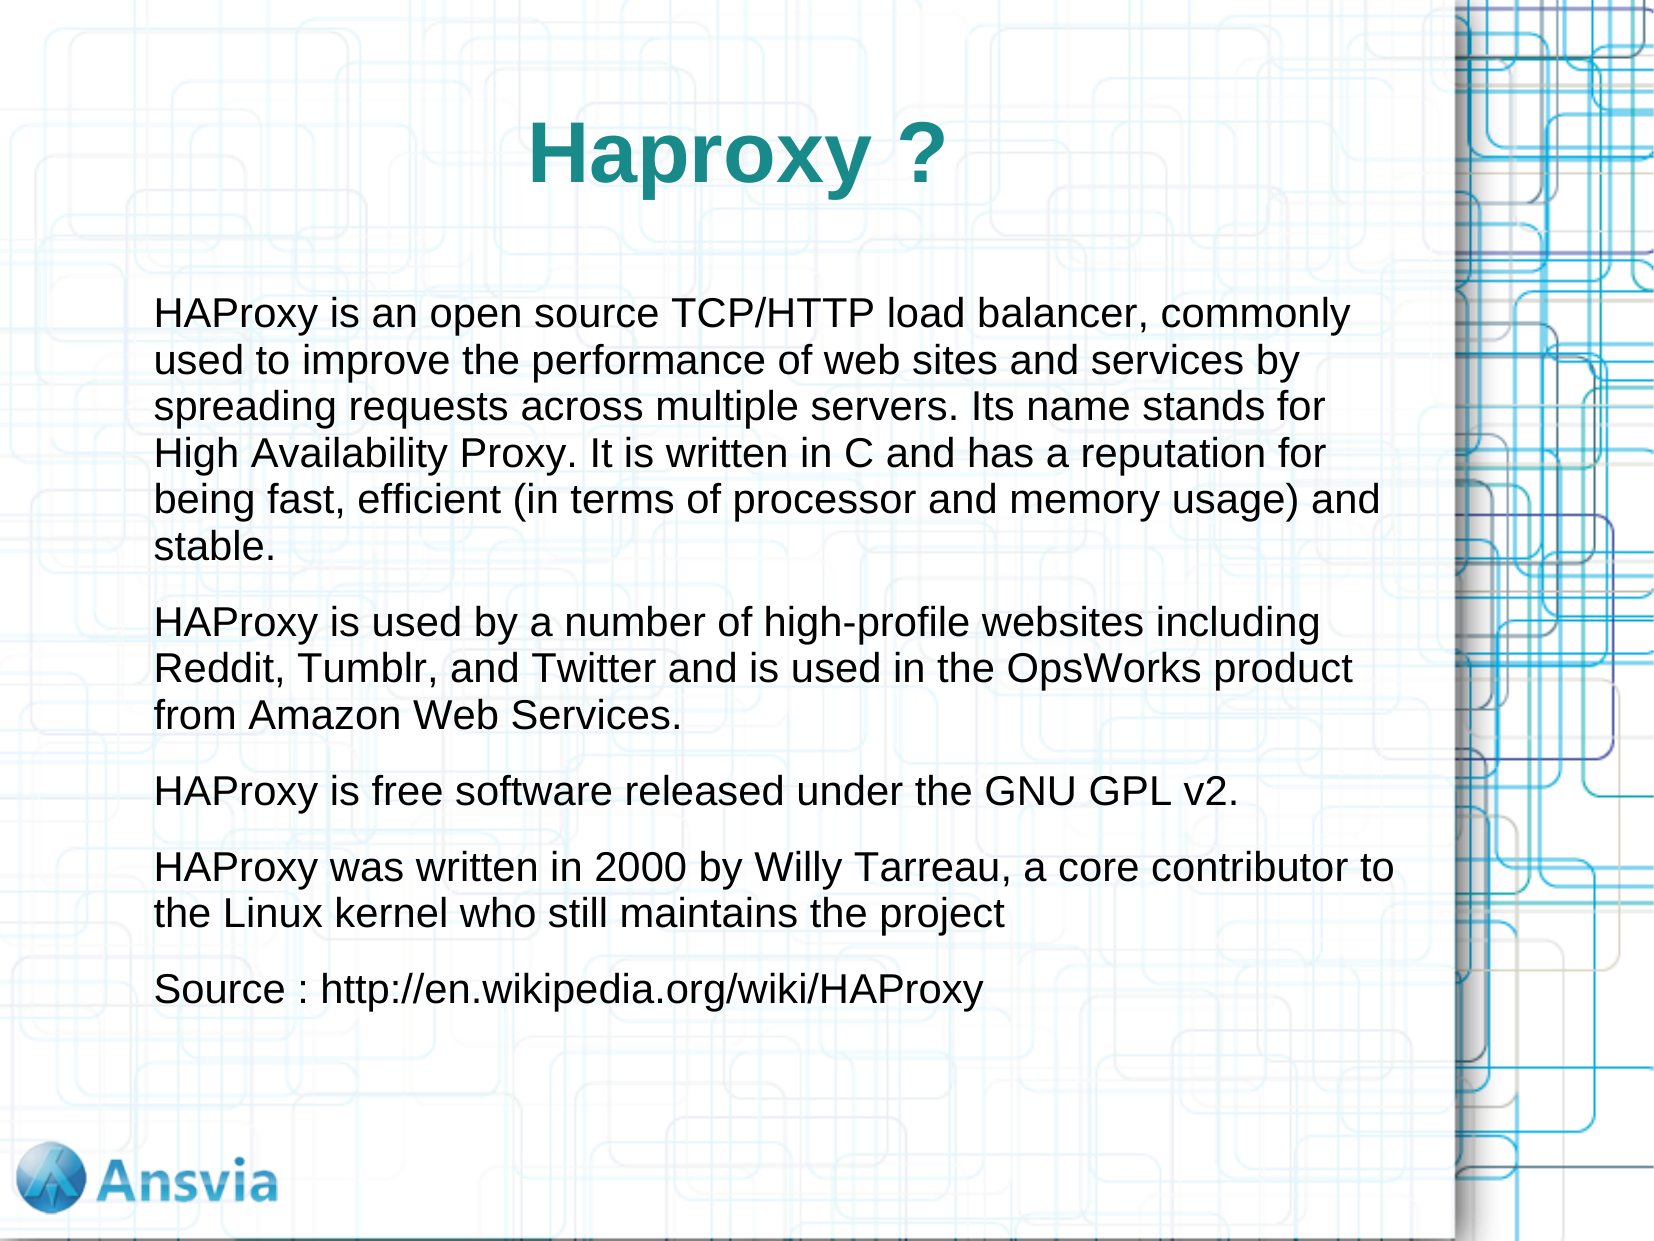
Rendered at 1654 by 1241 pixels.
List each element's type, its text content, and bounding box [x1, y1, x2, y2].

picture [0, 0, 1654, 1241]
list HAProxy is an open source TCP/HTTP load balancer, commonly used to improve the performance of web sites and services by spreading requests across multiple servers. Its name stands for High Availability Proxy. It is written in C and has a reputation for being fast, efficient (in terms of processor and memory usage) and stable. HAProxy is used by a number of high-profile websites including Reddit, Tumblr, and Twitter and is used in the OpsWorks product from Amazon Web Services. HAProxy is free software released under the GNU GPL v2. HAProxy was written in 2000 by Willy Tarreau, a core contributor to the Linux kernel who still maintains the project Source : http://en.wikipedia.org/wiki/HAProxy [82, 290, 1418, 1013]
title Haproxy ? [59, 49, 1418, 257]
